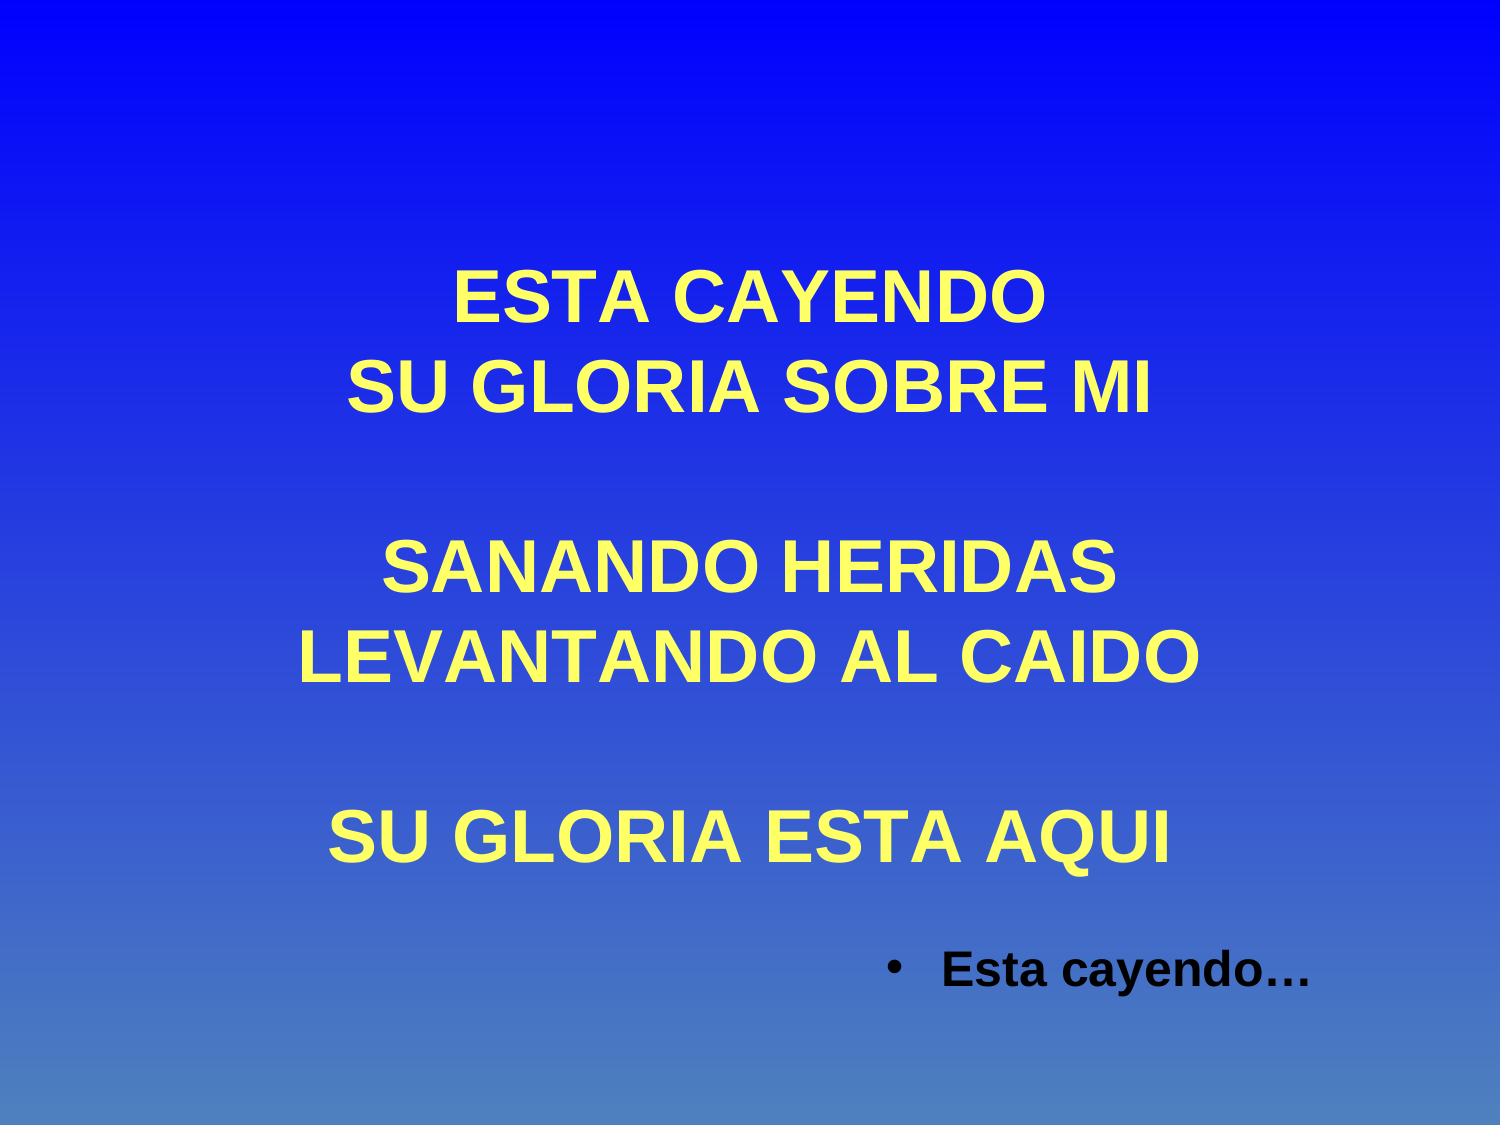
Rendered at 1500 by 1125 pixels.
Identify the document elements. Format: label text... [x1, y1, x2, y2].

text_box Esta cayendo… [616, 928, 1329, 1012]
text_box ESTA CAYENDO SU GLORIA SOBRE MI SANANDO HERIDAS LEVANTANDO AL CAIDO SU GLORIA ESTA AQUI [75, 468, 1426, 657]
